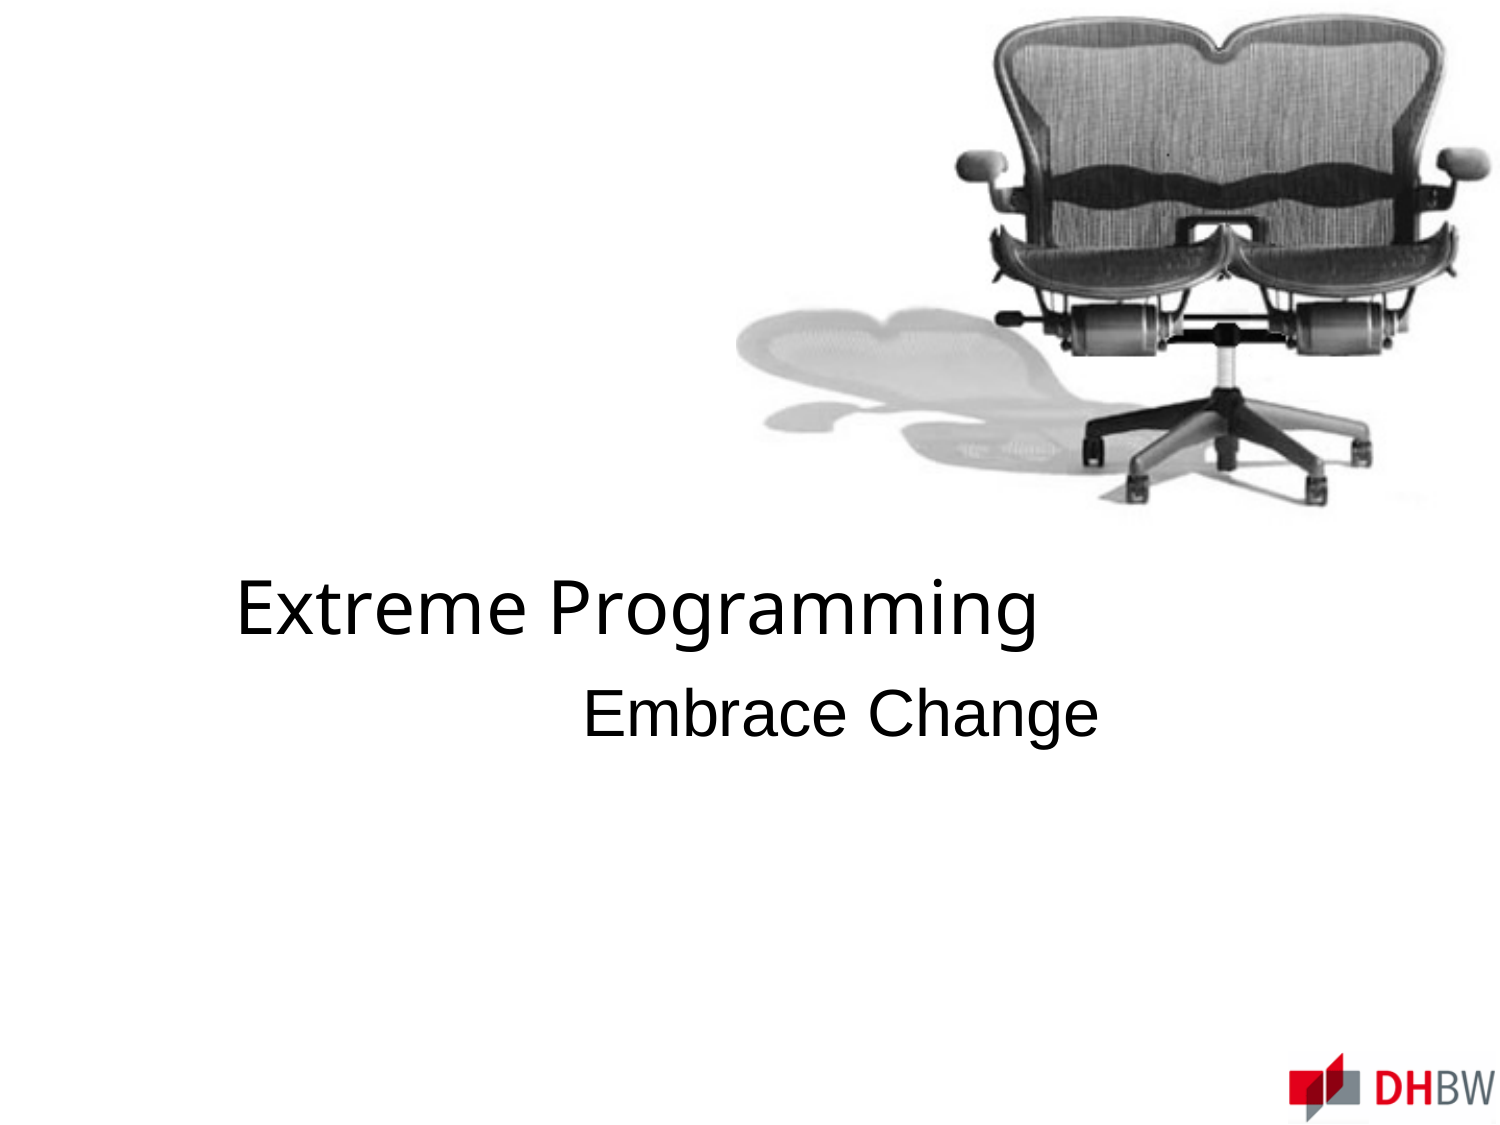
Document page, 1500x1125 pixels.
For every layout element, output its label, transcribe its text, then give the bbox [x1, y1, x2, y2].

subtitle Embrace Change [543, 667, 1140, 827]
picture [1288, 1051, 1496, 1124]
picture [736, 0, 1500, 526]
title Extreme Programming [0, 510, 1276, 699]
